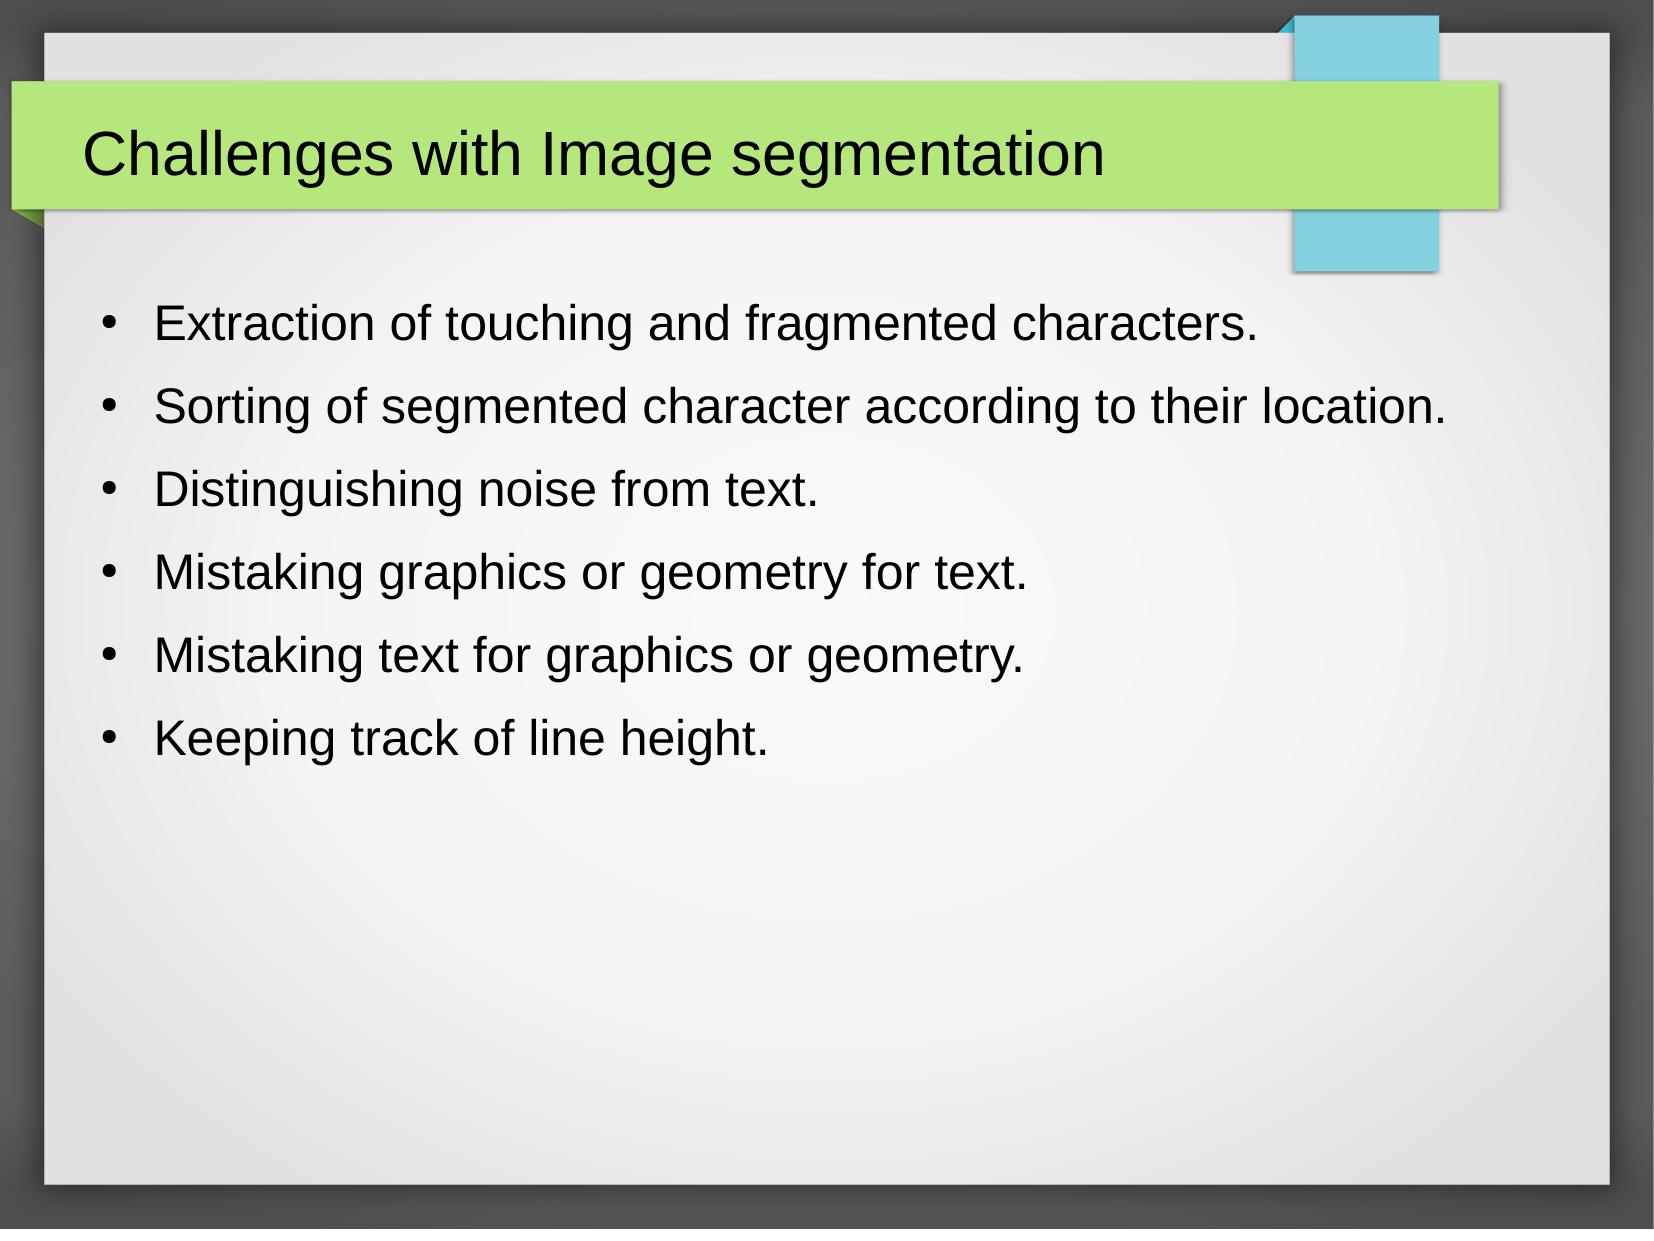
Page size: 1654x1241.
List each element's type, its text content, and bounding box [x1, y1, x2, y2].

title Challenges with Image segmentation [82, 94, 1264, 213]
list Extraction of touching and fragmented characters. Sorting of segmented character according to their location. Distinguishing noise from text. Mistaking graphics or geometry for text. Mistaking text for graphics or geometry. Keeping track of line height. [82, 295, 1571, 1015]
picture [0, 0, 1654, 1229]
